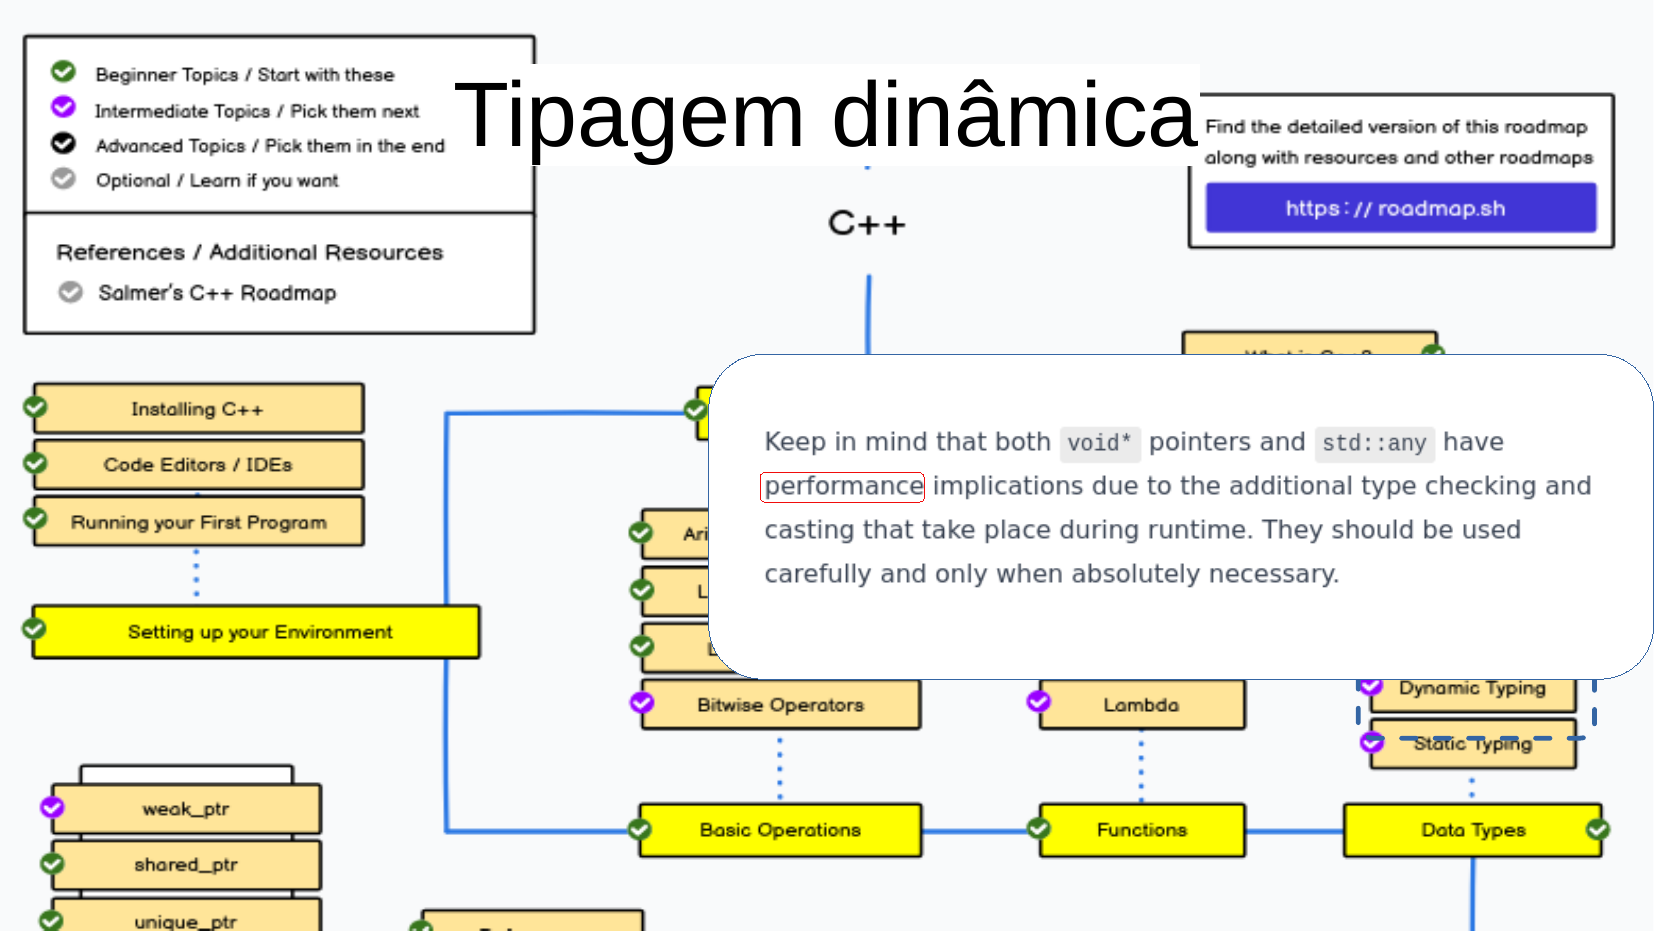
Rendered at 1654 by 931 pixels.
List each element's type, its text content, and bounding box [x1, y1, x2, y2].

picture [0, 0, 1654, 931]
text_box [708, 354, 1654, 680]
picture [760, 413, 1625, 622]
title Tipagem dinâmica [82, 37, 1571, 193]
